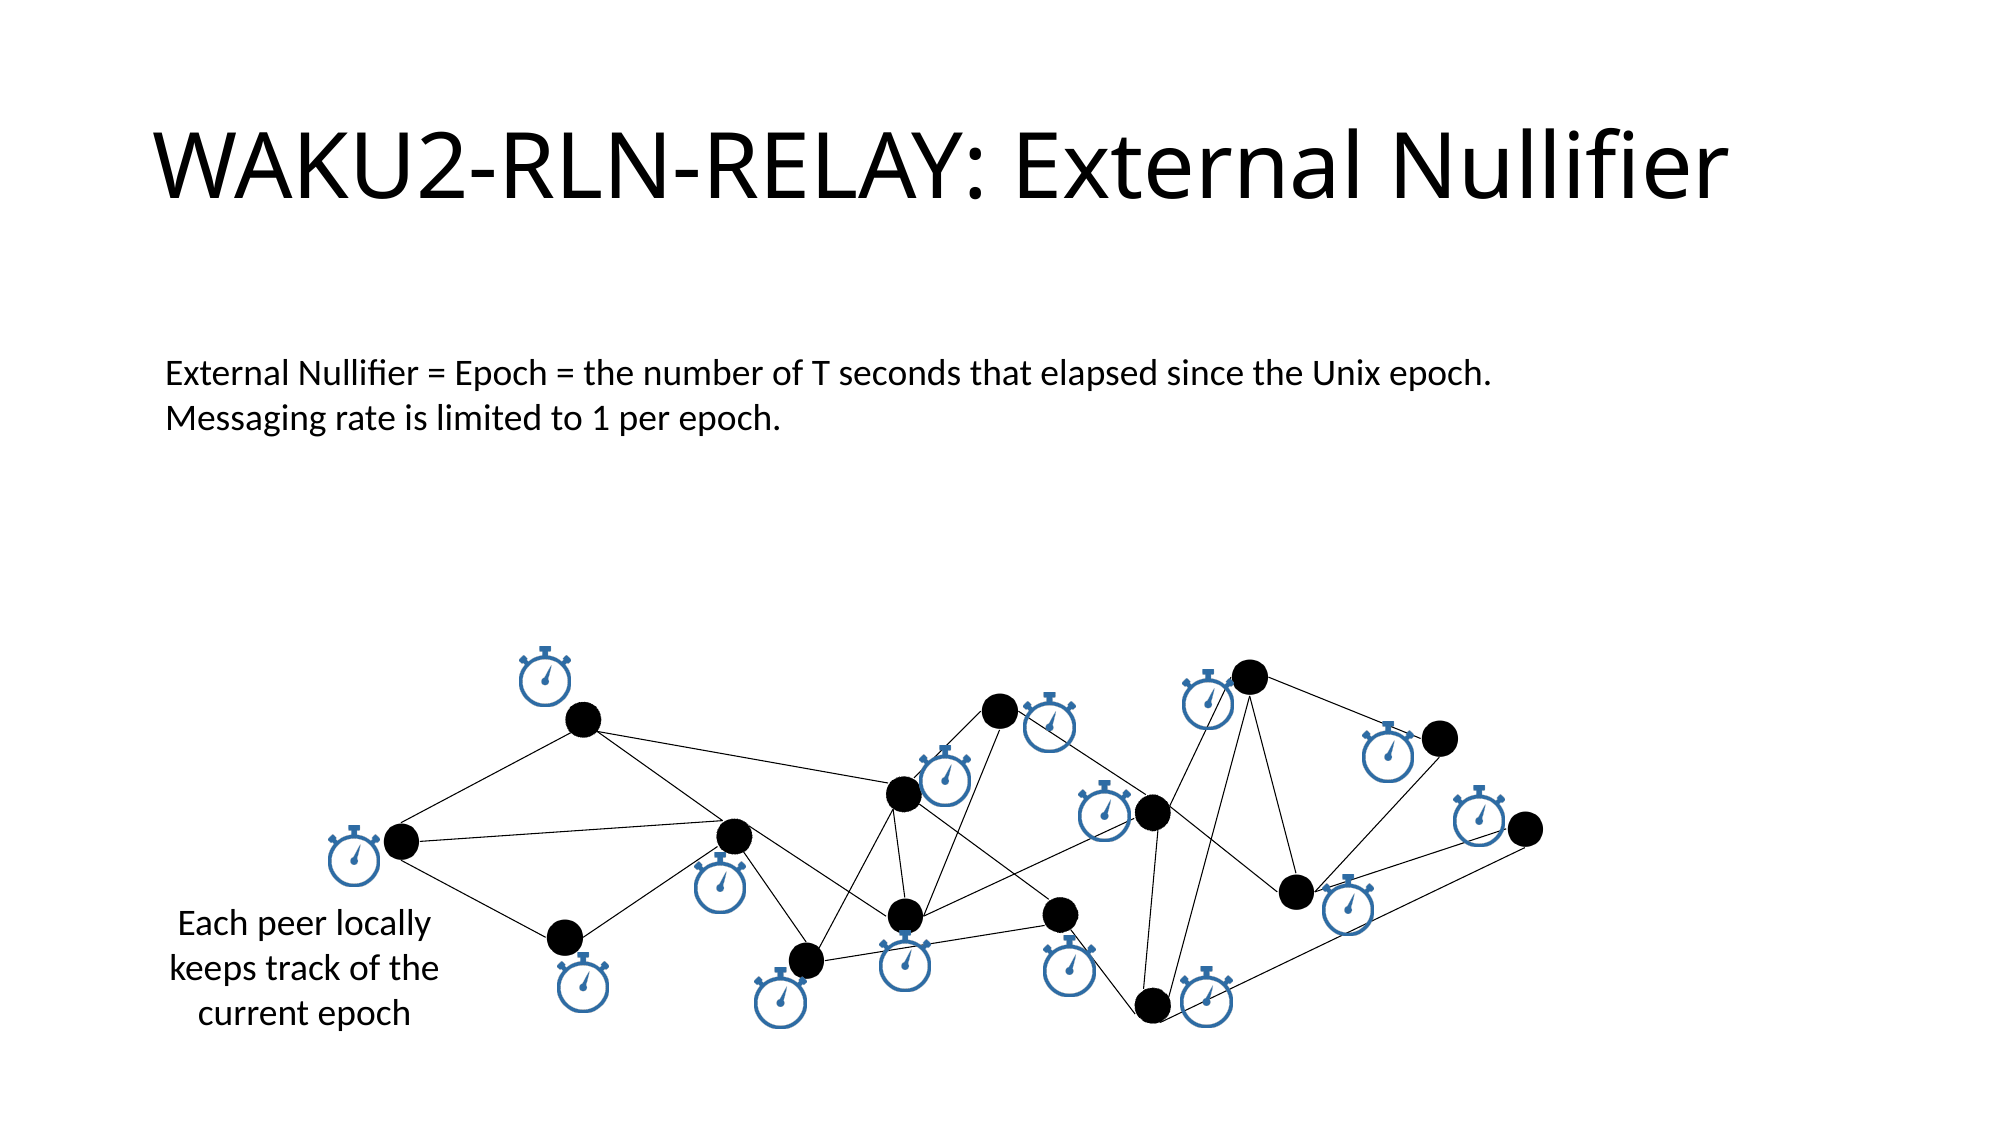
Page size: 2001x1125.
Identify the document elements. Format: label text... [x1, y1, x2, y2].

picture [694, 810, 760, 914]
picture [1126, 980, 1177, 1031]
picture [879, 897, 931, 992]
picture [1277, 873, 1315, 911]
picture [1362, 721, 1414, 783]
picture [754, 941, 825, 1029]
picture [328, 825, 380, 887]
text_box External Nullifier = Epoch = the number of T seconds that elapsed since the Unix epoch. Messaging rate is limited to 1 per epoch. [150, 341, 1672, 491]
picture [382, 822, 420, 861]
picture [1506, 810, 1544, 848]
picture [1078, 780, 1176, 842]
picture [1420, 719, 1459, 758]
picture [1182, 658, 1269, 730]
text_box Each peer locally keeps track of the current epoch [129, 891, 480, 1041]
title WAKU2-RLN-RELAY: External Nullifier [137, 59, 1863, 278]
picture [519, 646, 610, 746]
picture [1180, 966, 1233, 1028]
picture [1033, 888, 1096, 997]
picture [877, 745, 971, 820]
picture [1453, 785, 1505, 847]
picture [1322, 874, 1374, 936]
picture [1023, 692, 1076, 753]
picture [980, 692, 1019, 730]
picture [545, 918, 609, 1014]
